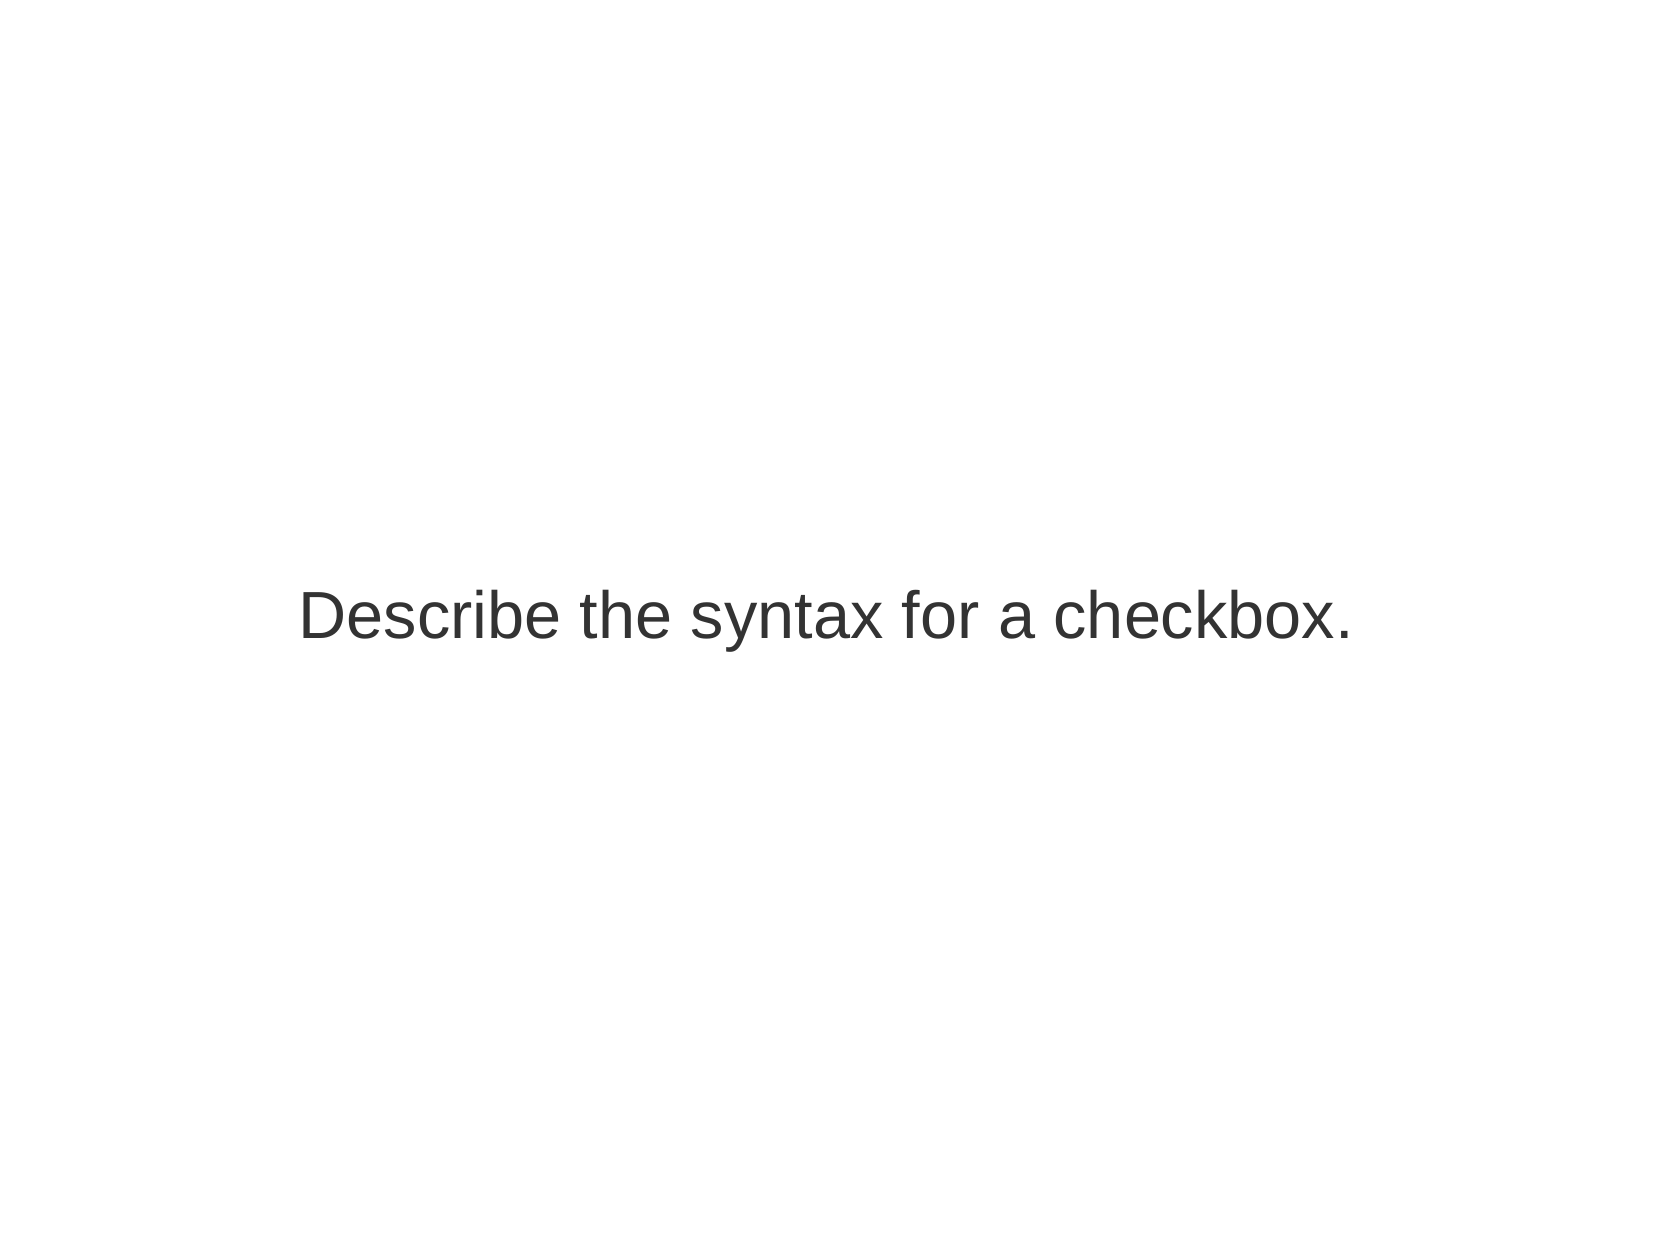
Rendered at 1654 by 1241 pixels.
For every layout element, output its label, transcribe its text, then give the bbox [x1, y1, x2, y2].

subtitle Describe the syntax for a checkbox. [82, 49, 1571, 1182]
